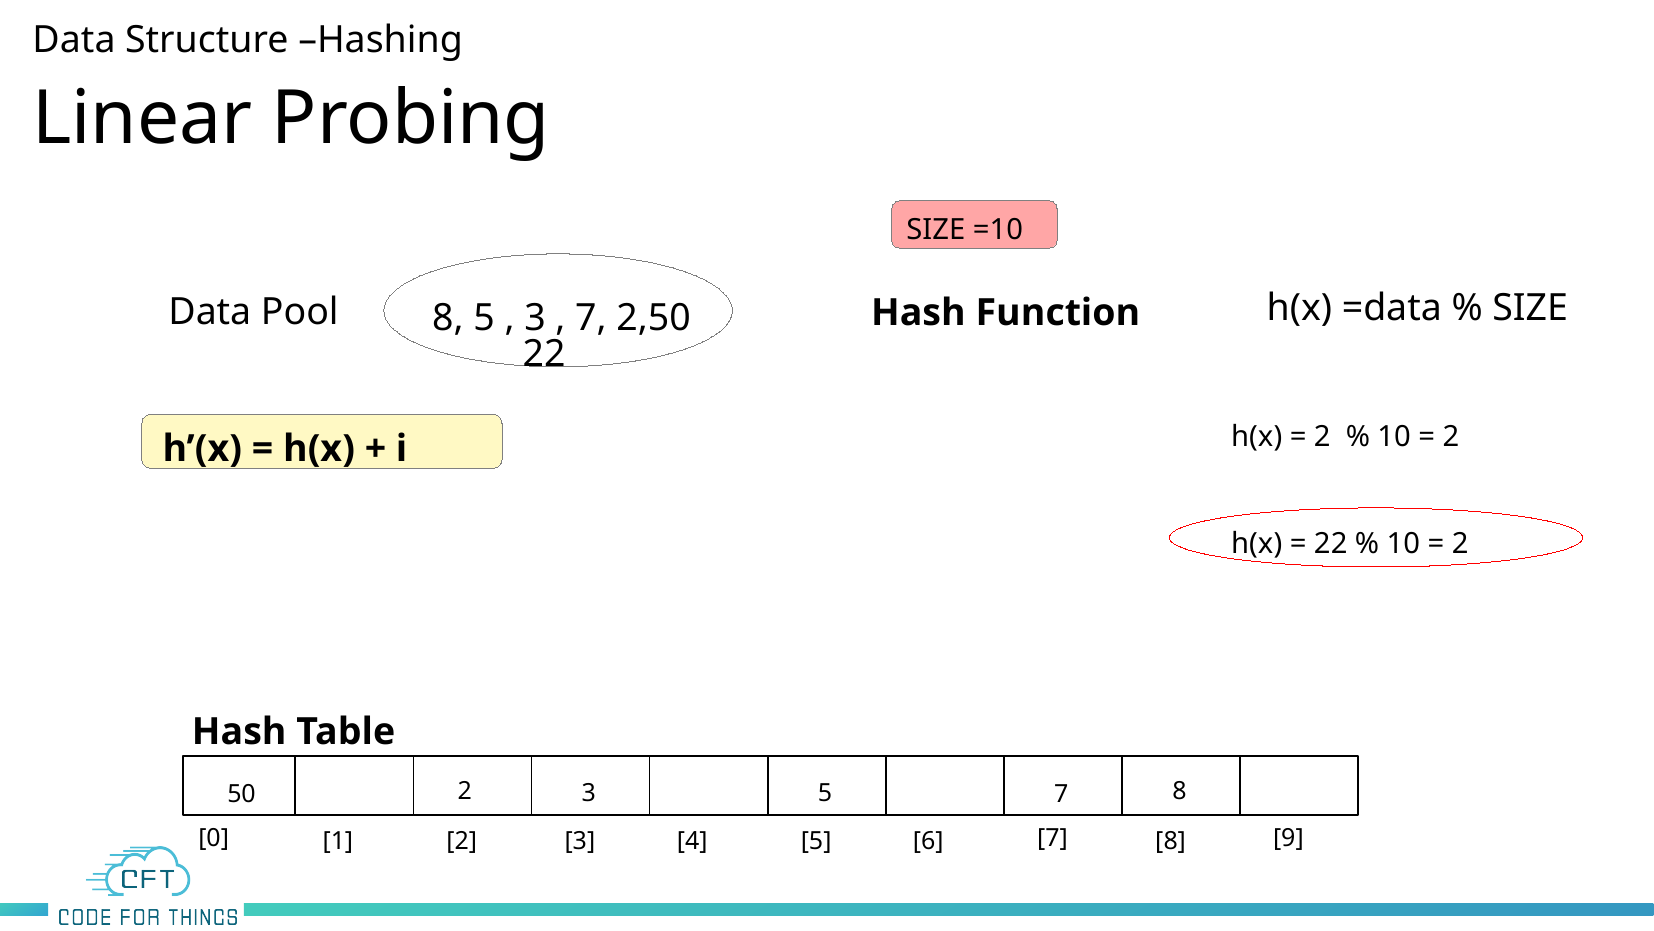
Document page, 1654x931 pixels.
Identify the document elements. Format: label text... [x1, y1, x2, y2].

text_box h(x) = 22 % 10 = 2 [1181, 514, 1536, 579]
text_box [9] [1251, 812, 1353, 857]
text_box [1] [301, 814, 402, 860]
text_box 8, 5 , 3 , 7, 2,50 [402, 283, 780, 342]
text_box 8 [1157, 765, 1205, 810]
text_box [3] [543, 814, 644, 860]
text_box 5 [803, 767, 851, 812]
text_box [8] [1133, 814, 1235, 860]
text_box 2 [442, 764, 491, 810]
text_box [413, 342, 507, 365]
text_box h(x) =data % SIZE [1216, 272, 1654, 337]
text_box 22 [507, 318, 586, 378]
text_box [0] [177, 812, 278, 857]
title Data Structure –Hashing Linear Probing [32, 12, 1184, 166]
text_box [405, 253, 711, 283]
text_box [4] [655, 814, 756, 860]
text_box [5] [779, 814, 880, 860]
text_box [2] [425, 814, 526, 860]
text_box [1536, 518, 1583, 557]
text_box h(x) = 2 % 10 = 2 [1181, 408, 1524, 473]
text_box SIZE =10 [891, 200, 1058, 250]
text_box Data Pool [118, 276, 402, 342]
text_box [586, 342, 703, 367]
text_box [6] [891, 814, 993, 860]
text_box 7 [1039, 768, 1087, 813]
text_box Hash Table [141, 696, 461, 756]
picture [59, 846, 237, 925]
text_box [1249, 507, 1503, 514]
text_box 50 [212, 768, 275, 813]
text_box h’(x) = h(x) + i [112, 414, 550, 479]
text_box Hash Function [820, 278, 1216, 337]
text_box [183, 755, 1359, 815]
text_box [7] [1015, 812, 1117, 857]
text_box [1169, 527, 1181, 548]
text_box 3 [566, 767, 615, 812]
